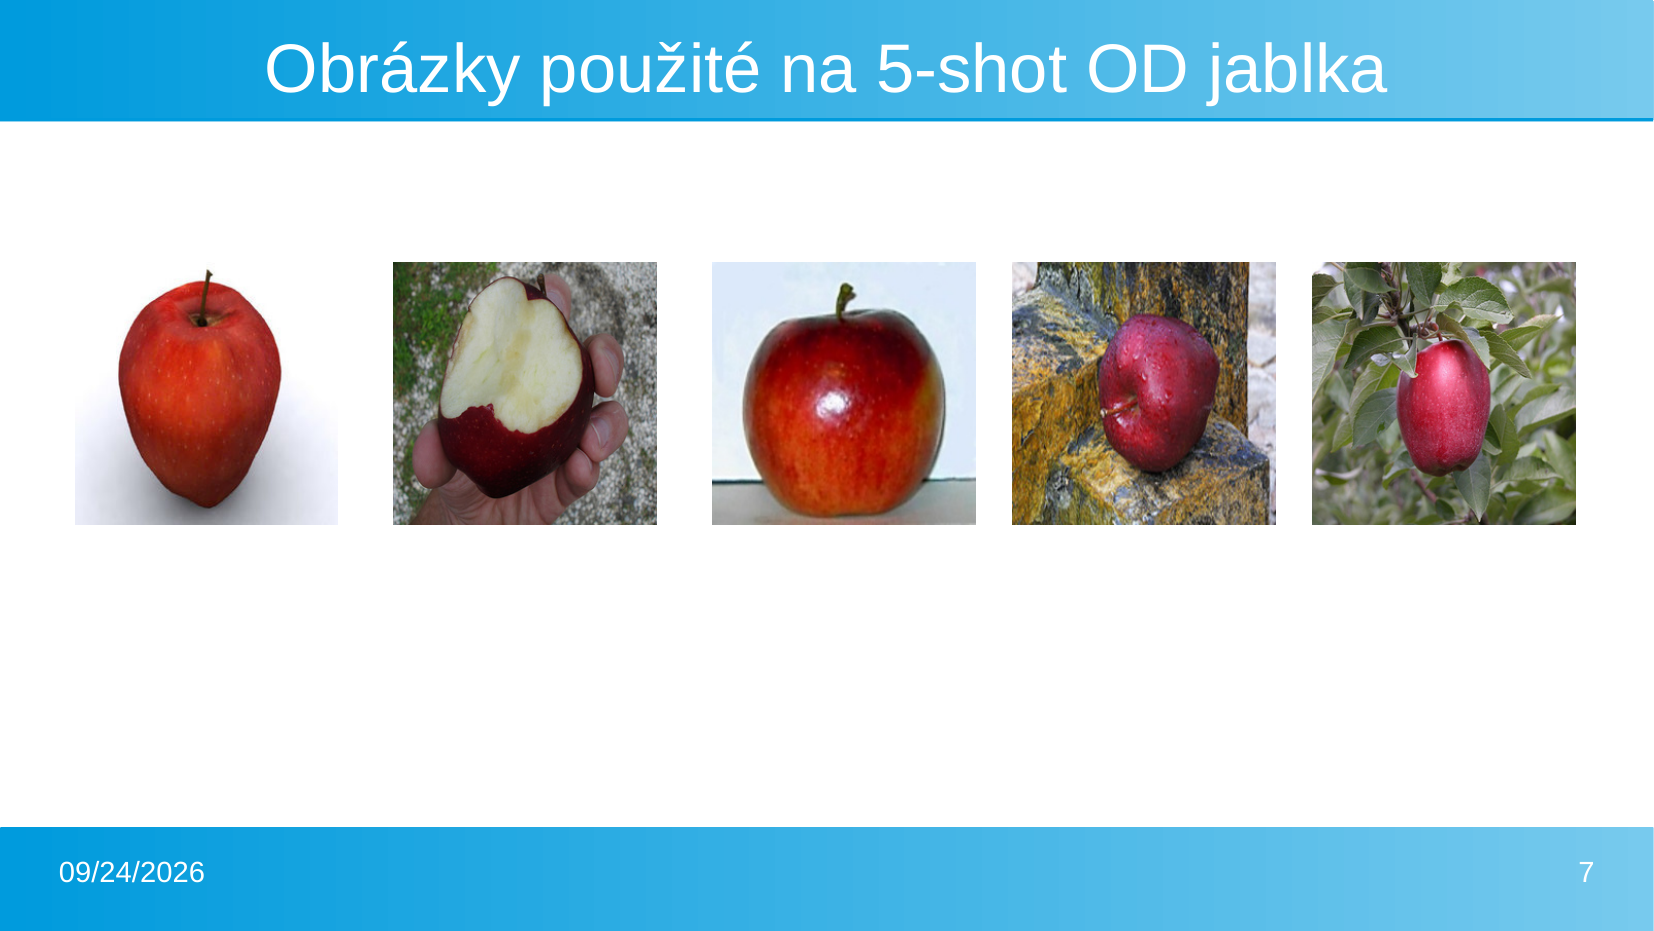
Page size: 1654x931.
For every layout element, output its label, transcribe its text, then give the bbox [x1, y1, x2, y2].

title Obrázky použité na 5-shot OD jablka [59, 29, 1595, 108]
picture [75, 262, 338, 526]
picture [712, 262, 976, 526]
picture [393, 262, 657, 526]
picture [1012, 262, 1276, 526]
picture [1312, 262, 1576, 526]
